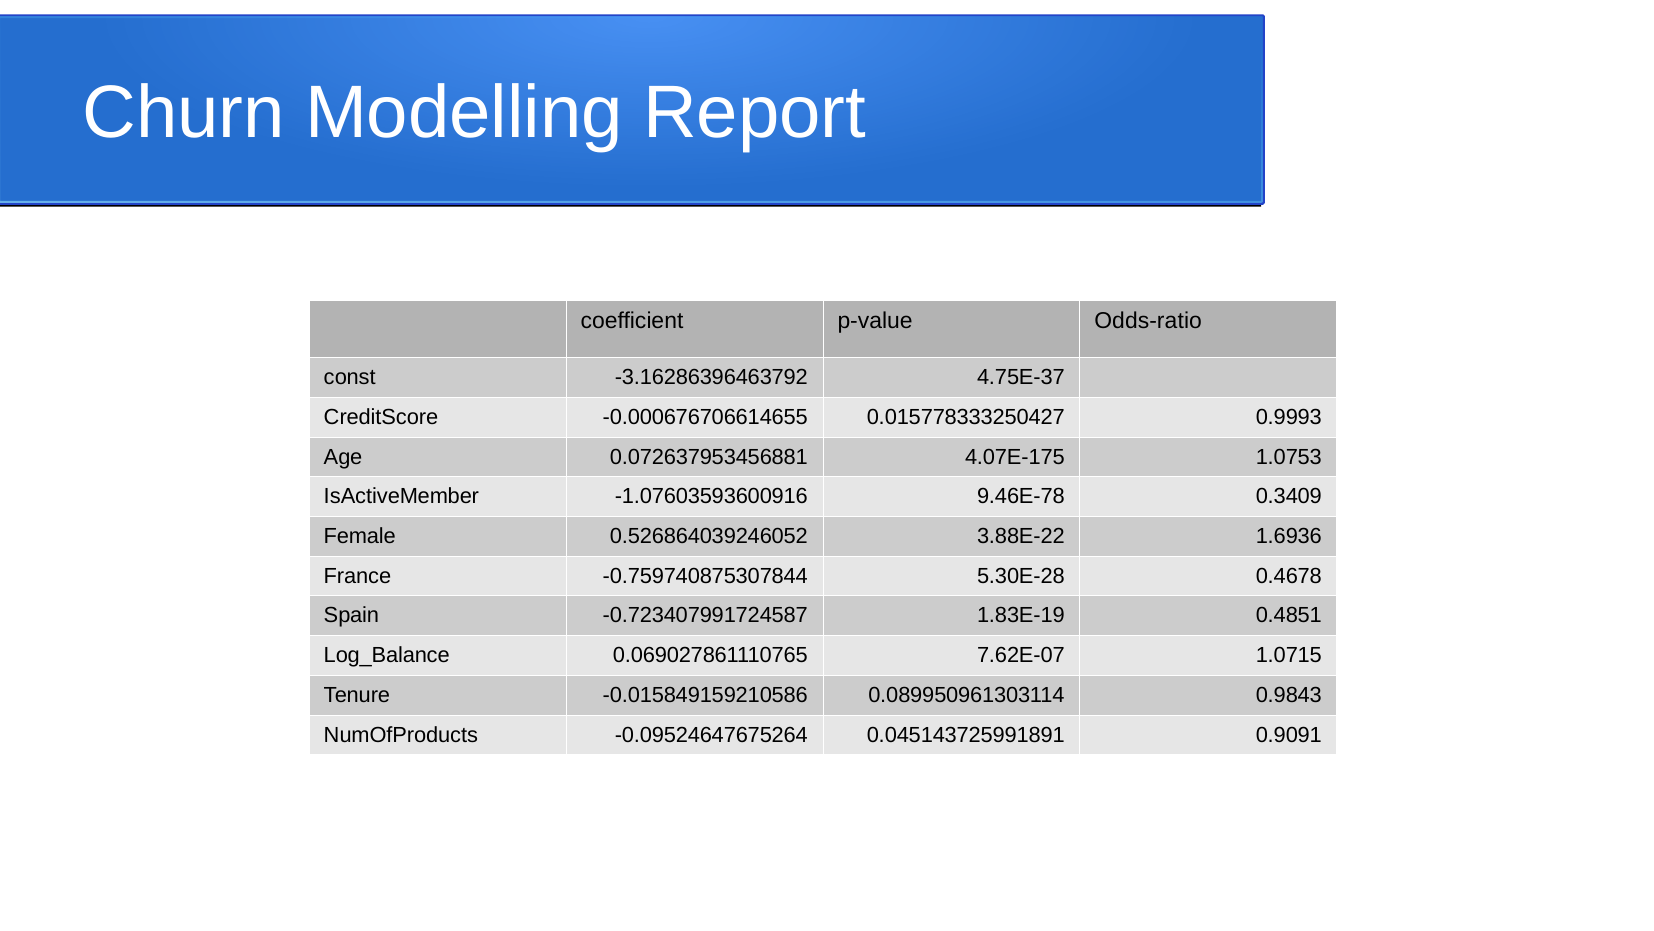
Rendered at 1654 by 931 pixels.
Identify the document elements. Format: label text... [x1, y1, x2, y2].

table_cell const [310, 358, 566, 397]
table_cell 1.0715 [1080, 636, 1336, 675]
table_header [310, 301, 566, 357]
table_cell 0.3409 [1080, 477, 1336, 516]
table_cell 3.88E-22 [824, 517, 1079, 556]
table_cell -0.09524647675264 [567, 716, 823, 754]
table_header coefficient [567, 301, 823, 357]
table_cell Tenure [310, 676, 566, 715]
table_cell 0.072637953456881 [567, 438, 823, 476]
table_cell 5.30E-28 [824, 557, 1079, 595]
table_cell Spain [310, 596, 566, 635]
table_header p-value [824, 301, 1079, 357]
table_cell 0.9091 [1080, 716, 1336, 754]
table_cell NumOfProducts [310, 716, 566, 754]
table_cell 0.9843 [1080, 676, 1336, 715]
table_cell 0.069027861110765 [567, 636, 823, 675]
table_cell 9.46E-78 [824, 477, 1079, 516]
table_cell 0.4678 [1080, 557, 1336, 595]
table_cell -0.723407991724587 [567, 596, 823, 635]
table_cell -3.16286396463792 [567, 358, 823, 397]
table_cell Log_Balance [310, 636, 566, 675]
table_cell Age [310, 438, 566, 476]
title Churn Modelling Report [82, 35, 1235, 189]
table_cell France [310, 557, 566, 595]
table_cell 1.0753 [1080, 438, 1336, 476]
table_cell 0.526864039246052 [567, 517, 823, 556]
table_cell -1.07603593600916 [567, 477, 823, 516]
table_cell [1080, 358, 1336, 397]
table_cell 0.9993 [1080, 398, 1336, 437]
table_cell 1.6936 [1080, 517, 1336, 556]
table_cell Female [310, 517, 566, 556]
table_cell 0.4851 [1080, 596, 1336, 635]
table_cell -0.759740875307844 [567, 557, 823, 595]
table_cell 7.62E-07 [824, 636, 1079, 675]
table_cell 1.83E-19 [824, 596, 1079, 635]
table_header Odds-ratio [1080, 301, 1336, 357]
table_cell CreditScore [310, 398, 566, 437]
table_cell 0.015778333250427 [824, 398, 1079, 437]
table_cell -0.000676706614655 [567, 398, 823, 437]
table_cell -0.015849159210586 [567, 676, 823, 715]
table_cell 4.75E-37 [824, 358, 1079, 397]
table_cell 4.07E-175 [824, 438, 1079, 476]
table_cell 0.045143725991891 [824, 716, 1079, 754]
table_cell 0.089950961303114 [824, 676, 1079, 715]
table_cell IsActiveMember [310, 477, 566, 516]
